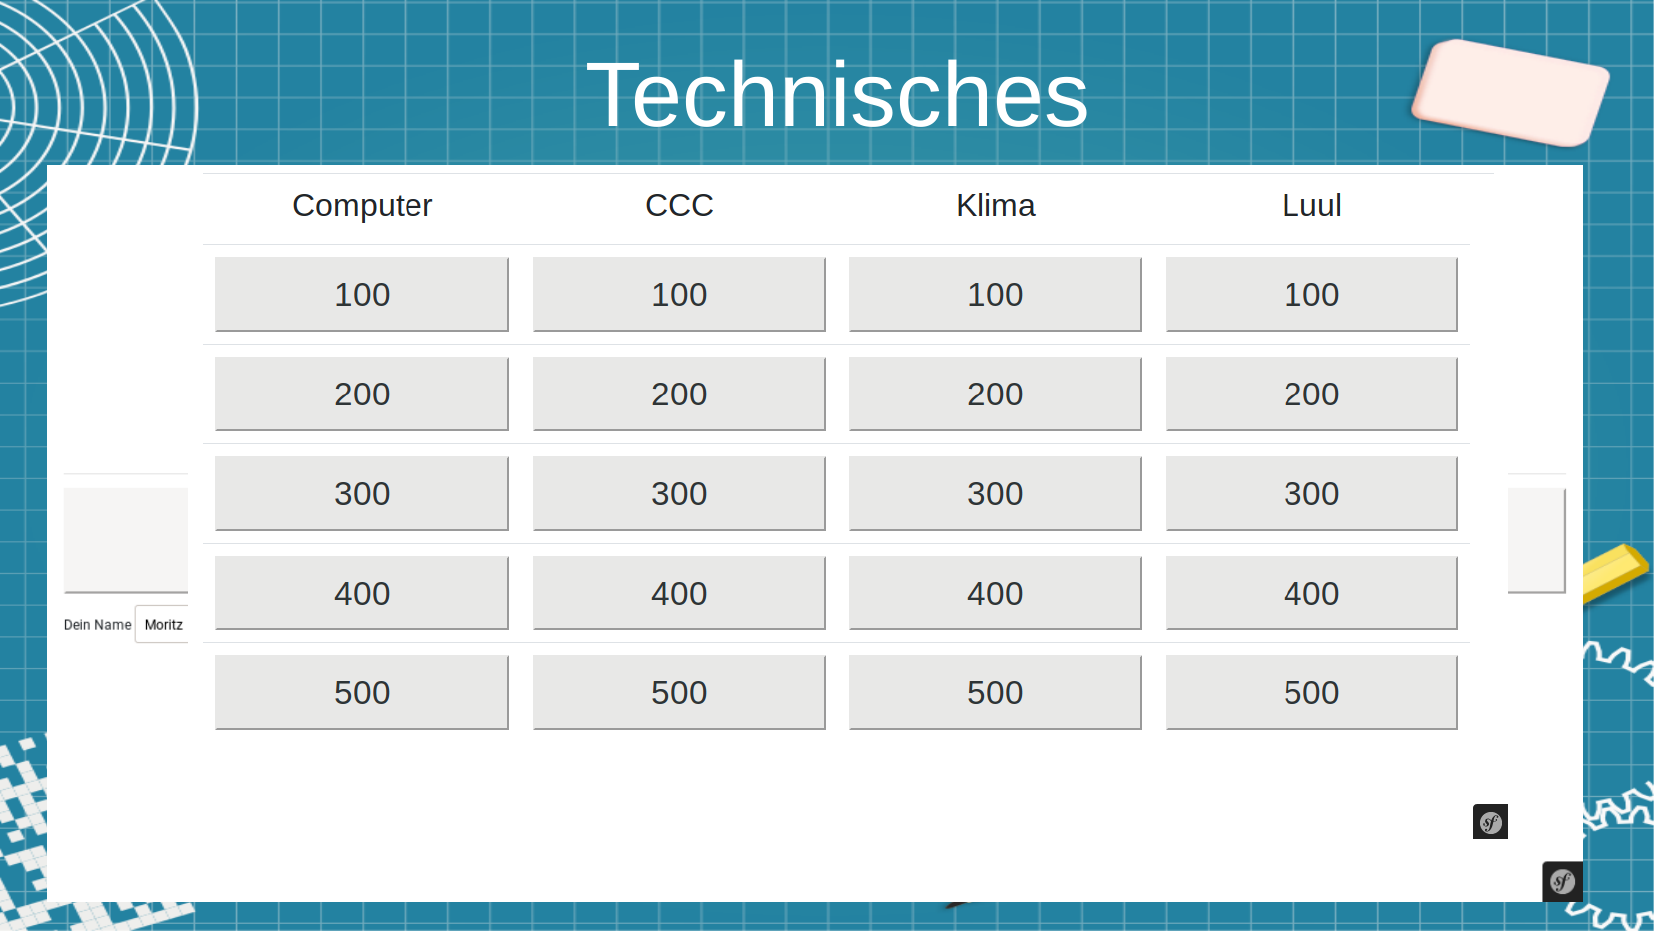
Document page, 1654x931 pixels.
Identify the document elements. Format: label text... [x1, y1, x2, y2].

picture [0, 0, 1654, 931]
title Technisches [94, 0, 1583, 165]
